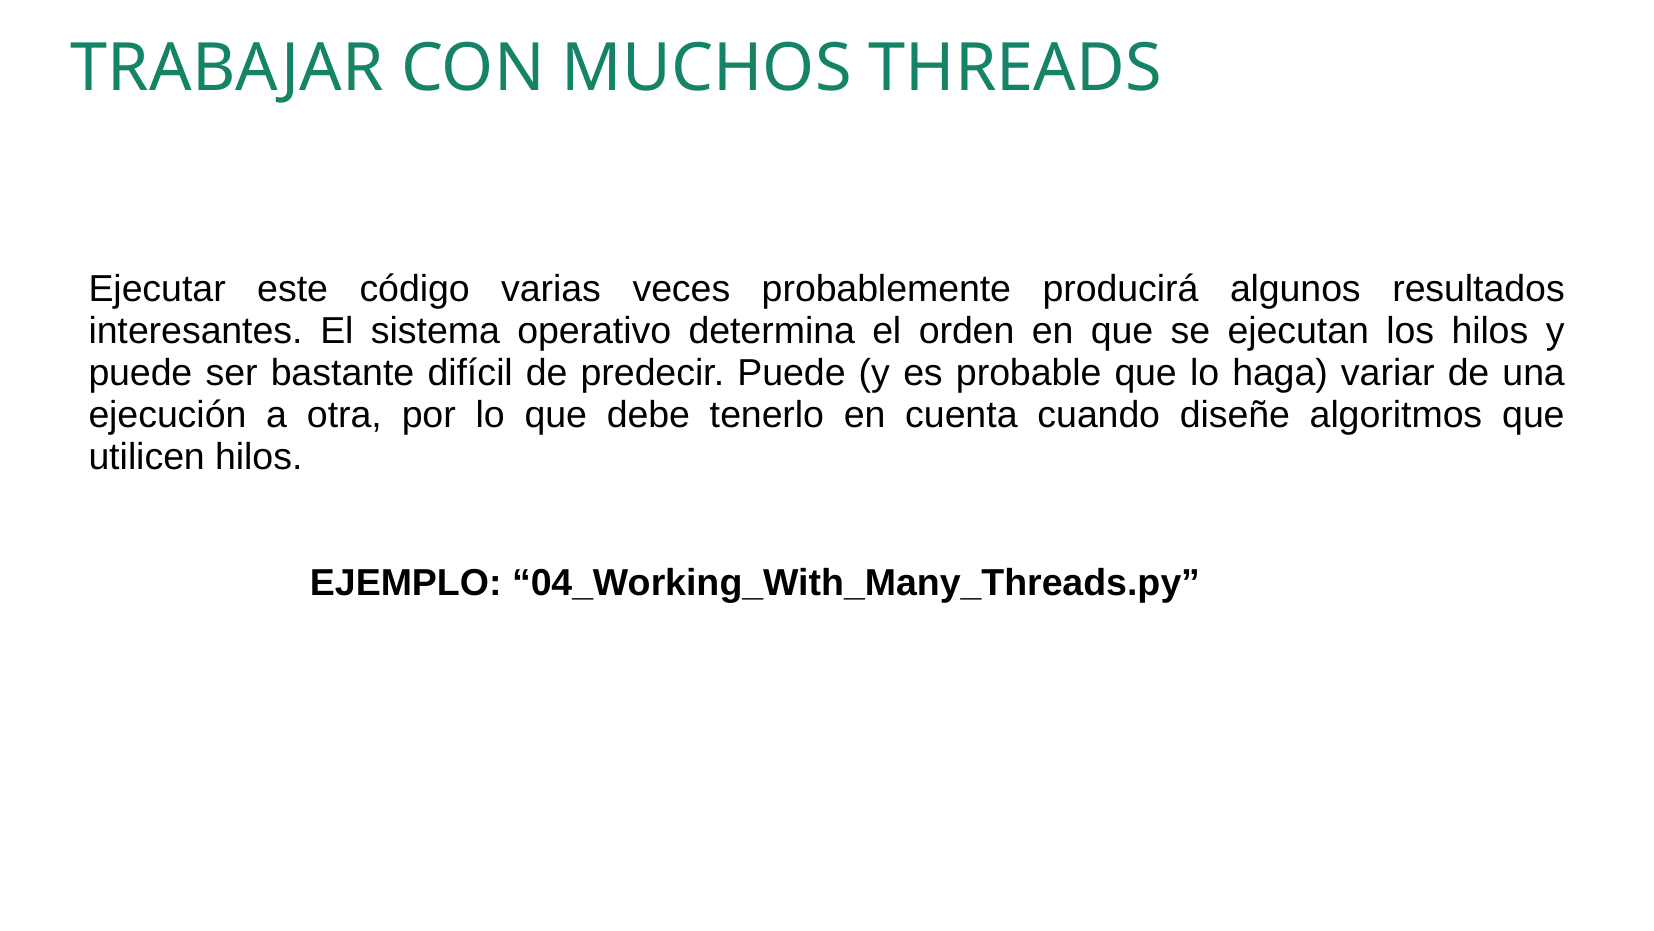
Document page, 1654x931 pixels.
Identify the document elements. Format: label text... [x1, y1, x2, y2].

title TRABAJAR CON MUCHOS THREADS [70, 0, 1447, 159]
text_box Ejecutar este código varias veces probablemente producirá algunos resultados interesantes. El sistema operativo determina el orden en que se ejecutan los hilos y puede ser bastante difícil de predecir. Puede (y es probable que lo haga) variar de una ejecución a otra, por lo que debe tenerlo en cuenta cuando diseñe algoritmos que utilicen hilos. EJEMPLO: “04_Working_With_Many_Threads.py” [73, 259, 1580, 779]
